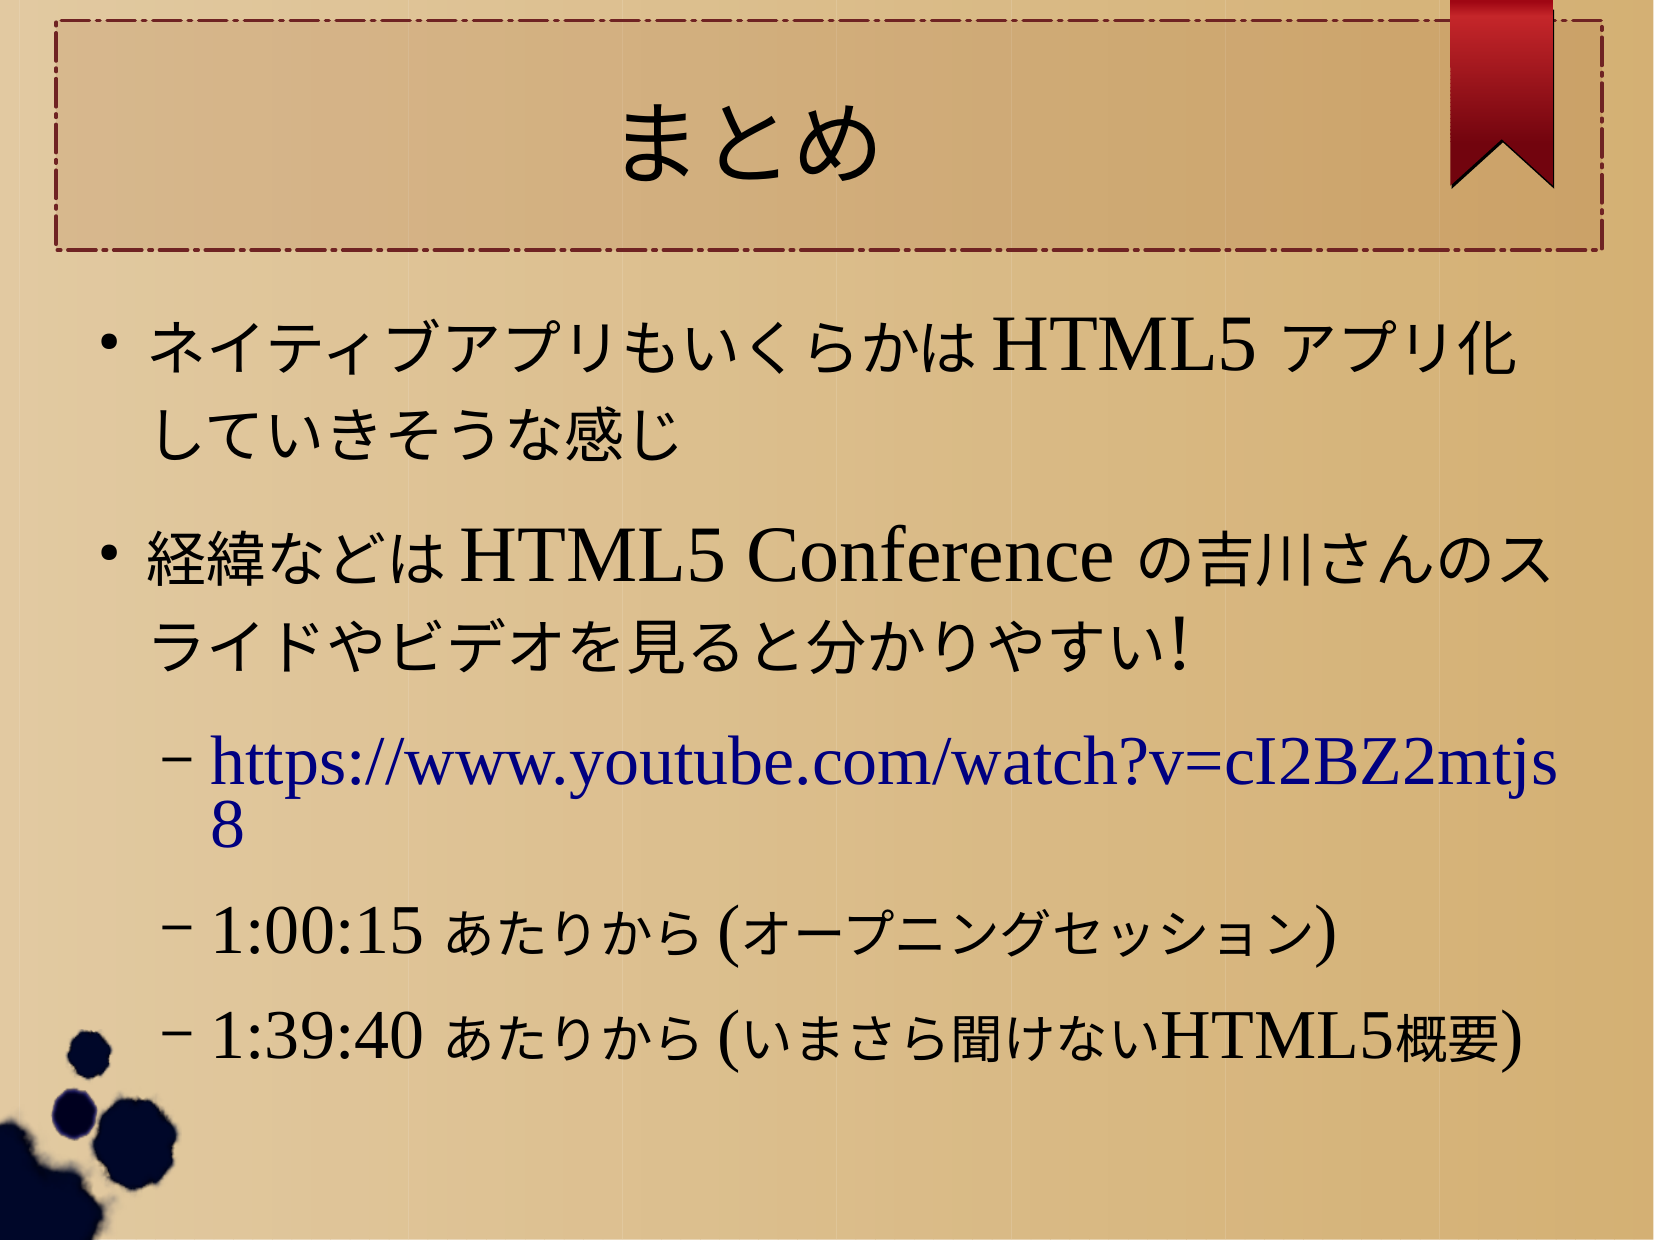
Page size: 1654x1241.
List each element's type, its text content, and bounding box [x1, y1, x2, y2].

list ネイティブアプリもいくらかは HTML5 アプリ化していきそうな感じ 経緯などは HTML5 Conference の吉川さんのスライドやビデオを見ると分かりやすい! https://www.youtube.com/watch?v=cI2BZ2mtjs8 1:00:15 あたりから (オープニングセッション) 1:39:40 あたりから (いまさら聞けないHTML5概要) [82, 299, 1571, 1019]
title まとめ [82, 47, 1412, 229]
